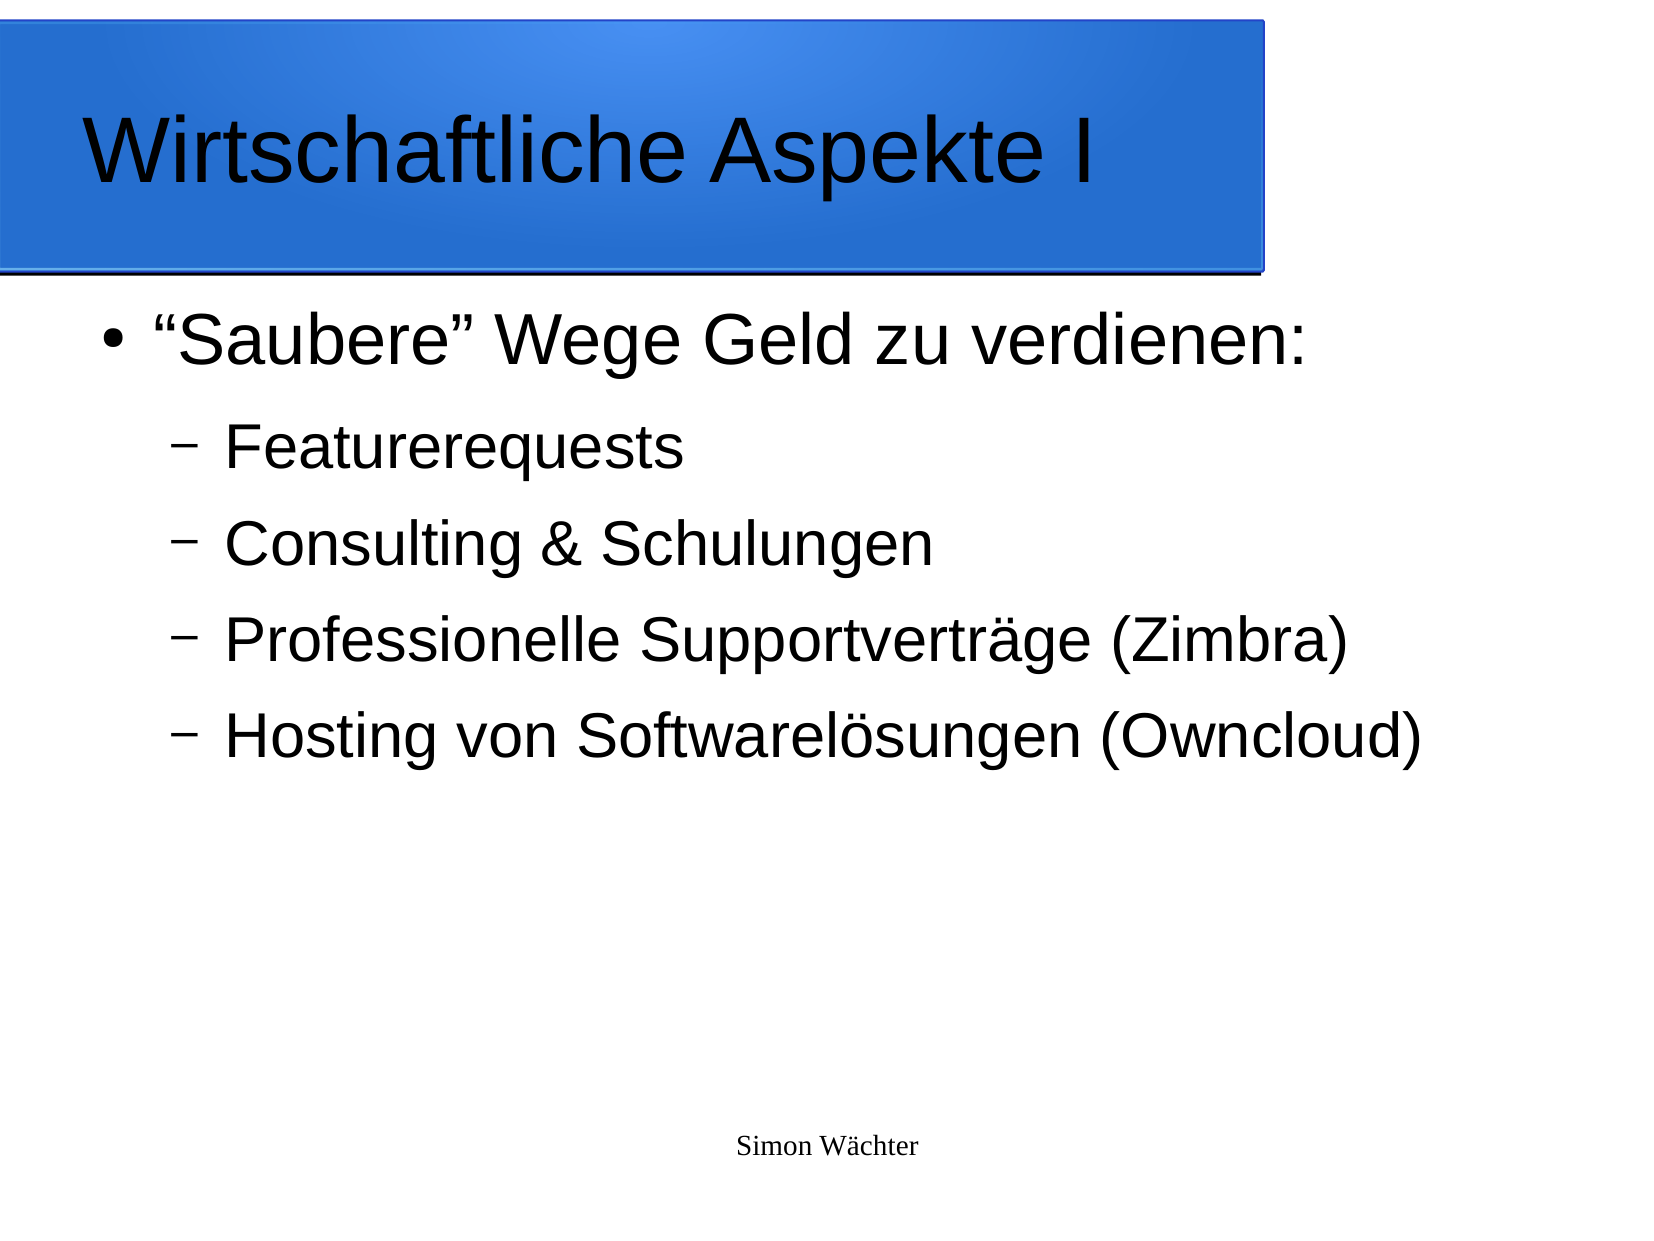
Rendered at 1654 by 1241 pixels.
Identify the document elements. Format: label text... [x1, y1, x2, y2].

list “Saubere” Wege Geld zu verdienen: Featurerequests Consulting & Schulungen Professionelle Supportverträge (Zimbra) Hosting von Softwarelösungen (Owncloud) [82, 299, 1571, 1019]
title Wirtschaftliche Aspekte I [82, 47, 1235, 252]
